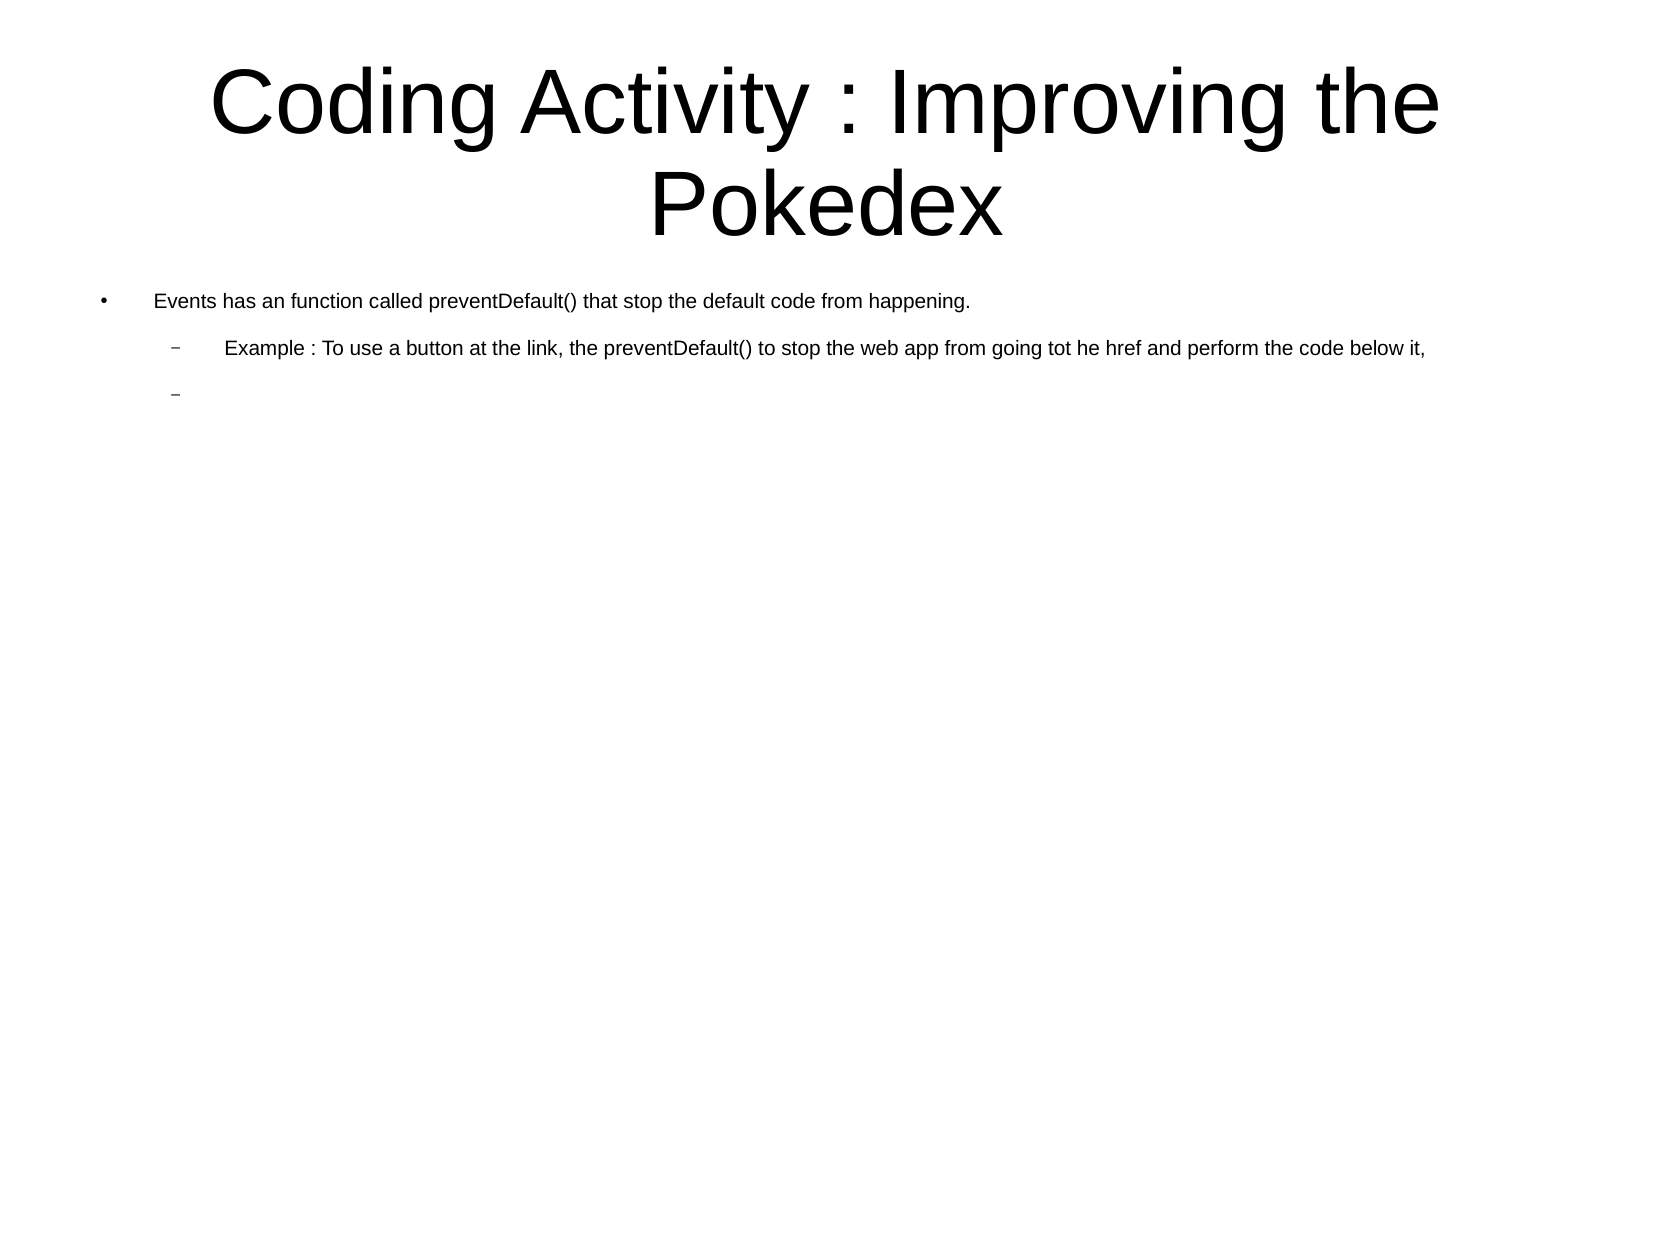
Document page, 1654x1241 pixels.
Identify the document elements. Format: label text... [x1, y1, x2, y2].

list Events has an function called preventDefault() that stop the default code from happening. Example : To use a button at the link, the preventDefault() to stop the web app from going tot he href and perform the code below it, [82, 290, 1576, 1231]
title Coding Activity : Improving the Pokedex [82, 49, 1571, 257]
